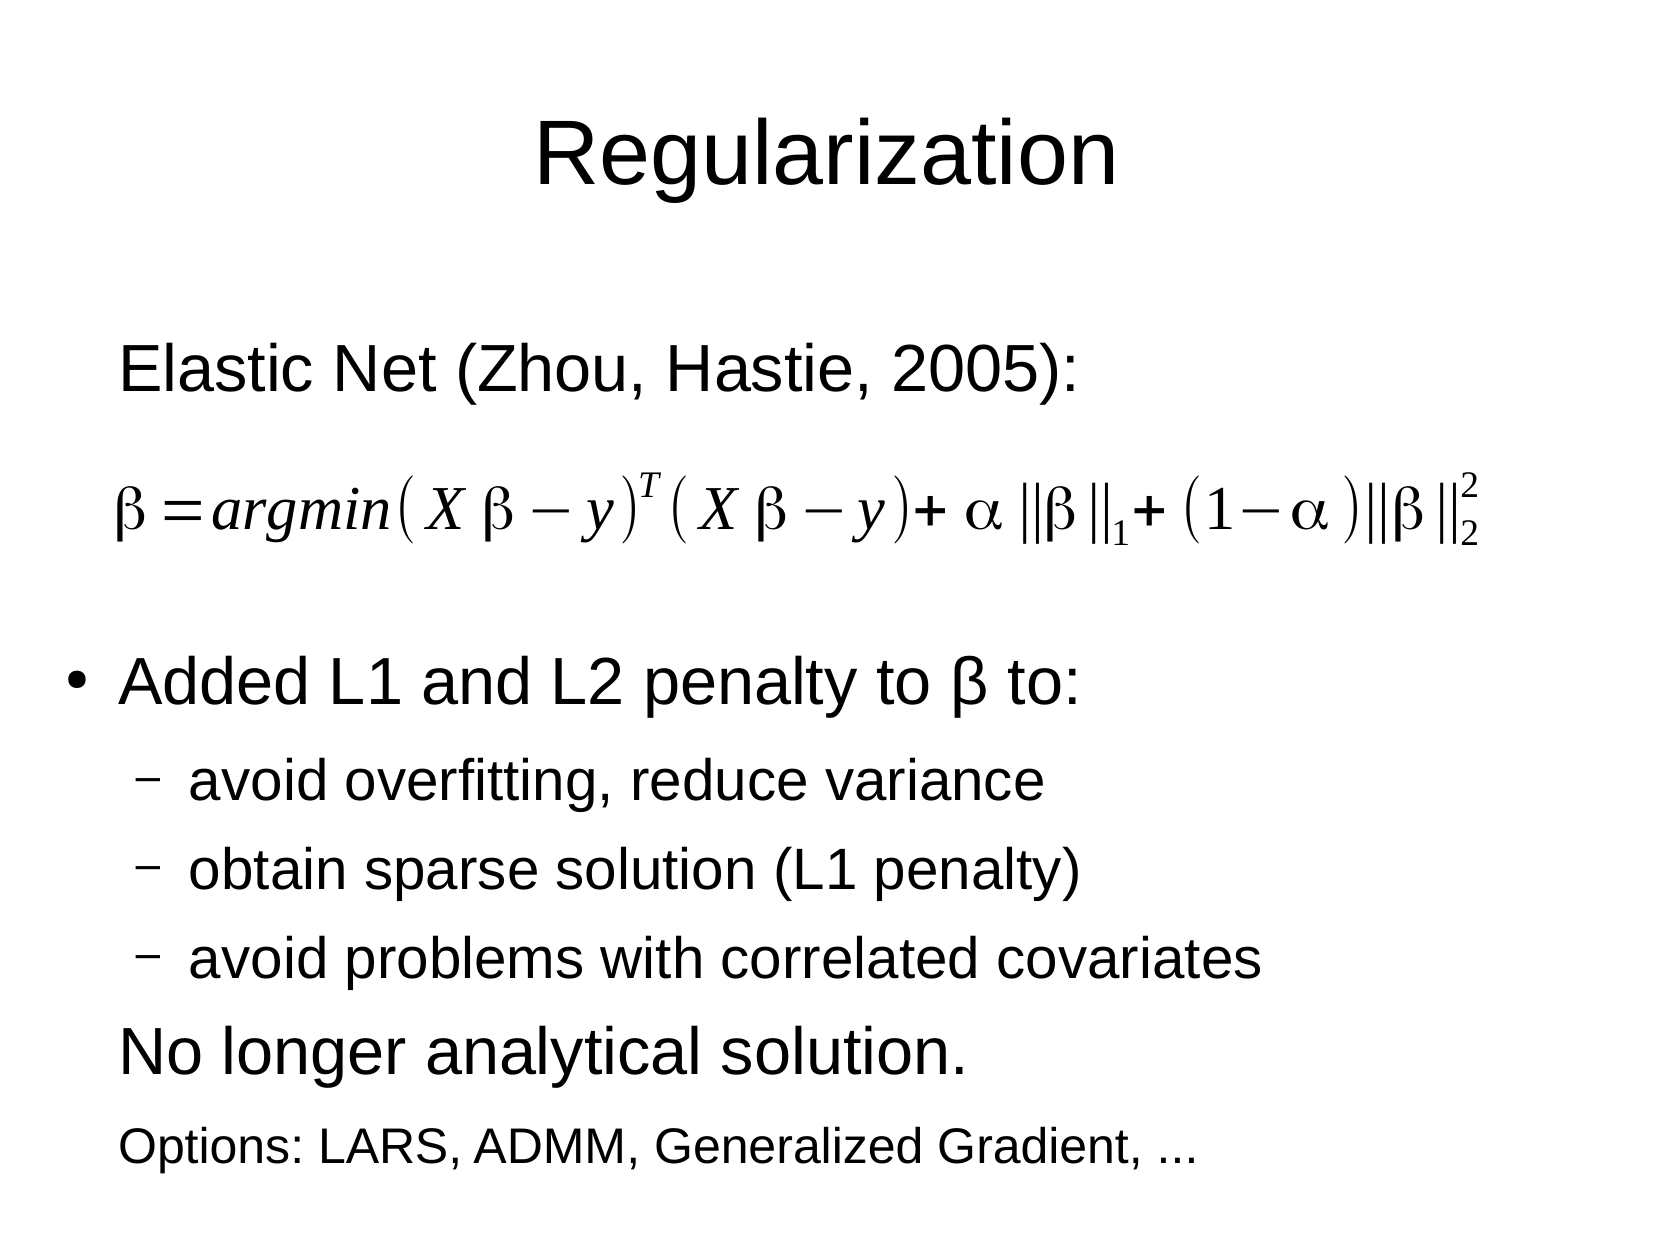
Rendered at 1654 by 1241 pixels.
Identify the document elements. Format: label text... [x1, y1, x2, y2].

list Elastic Net (Zhou, Hastie, 2005): Added L1 and L2 penalty to β to: avoid overfitting, reduce variance obtain sparse solution (L1 penalty) avoid problems with correlated covariates No longer analytical solution. Options: LARS, ADMM, Generalized Gradient, ... [47, 331, 1536, 1241]
title Regularization [82, 49, 1571, 257]
chart [107, 465, 1486, 554]
